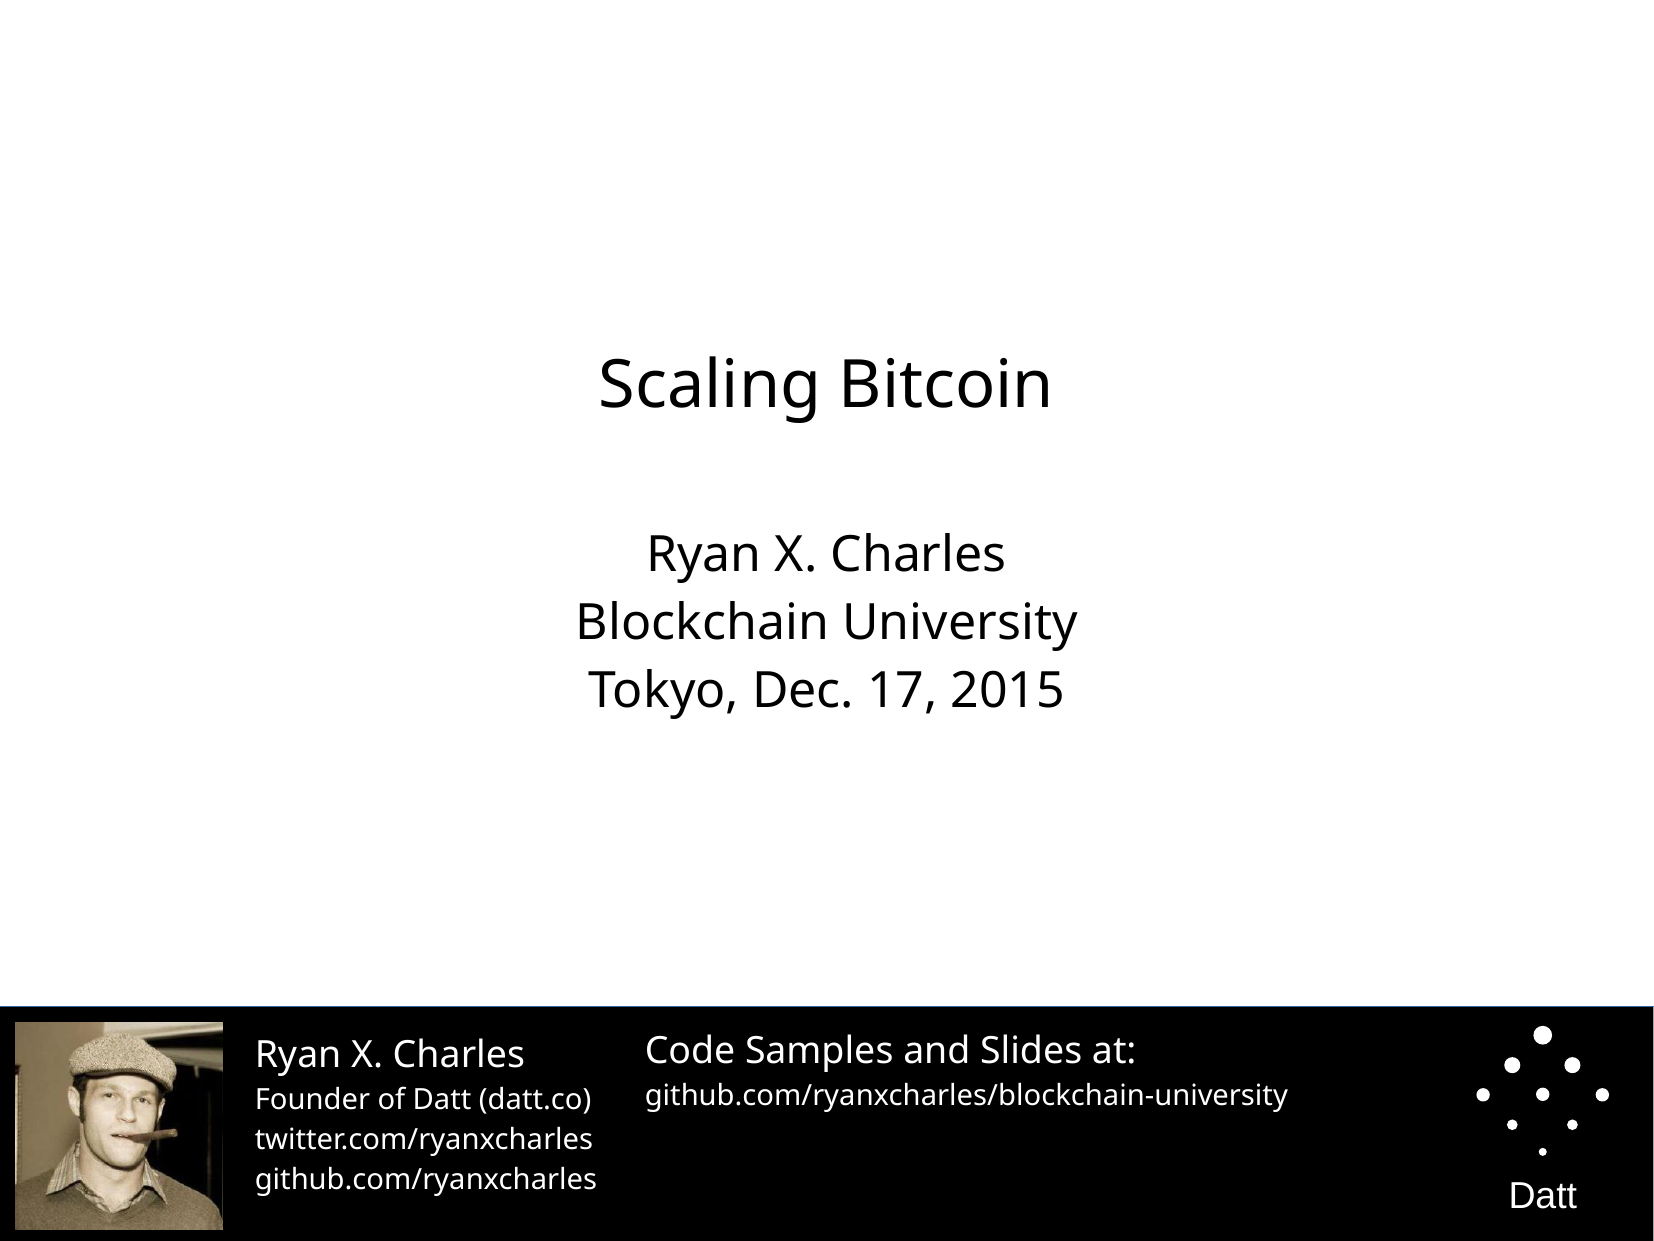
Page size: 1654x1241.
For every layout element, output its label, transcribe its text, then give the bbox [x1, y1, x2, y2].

text_box [0, 1006, 1654, 1241]
text_box Ryan X. Charles Founder of Datt (datt.co) twitter.com/ryanxcharles github.com/ryanxcharles [240, 1020, 976, 1241]
text_box Code Samples and Slides at: github.com/ryanxcharles/blockchain-university [630, 1015, 1403, 1156]
text_box Scaling Bitcoin Ryan X. Charles Blockchain University Tokyo, Dec. 17, 2015 [82, 49, 1571, 1010]
picture [1475, 1023, 1611, 1159]
text_box Datt [1452, 1167, 1633, 1241]
picture [15, 1022, 223, 1231]
